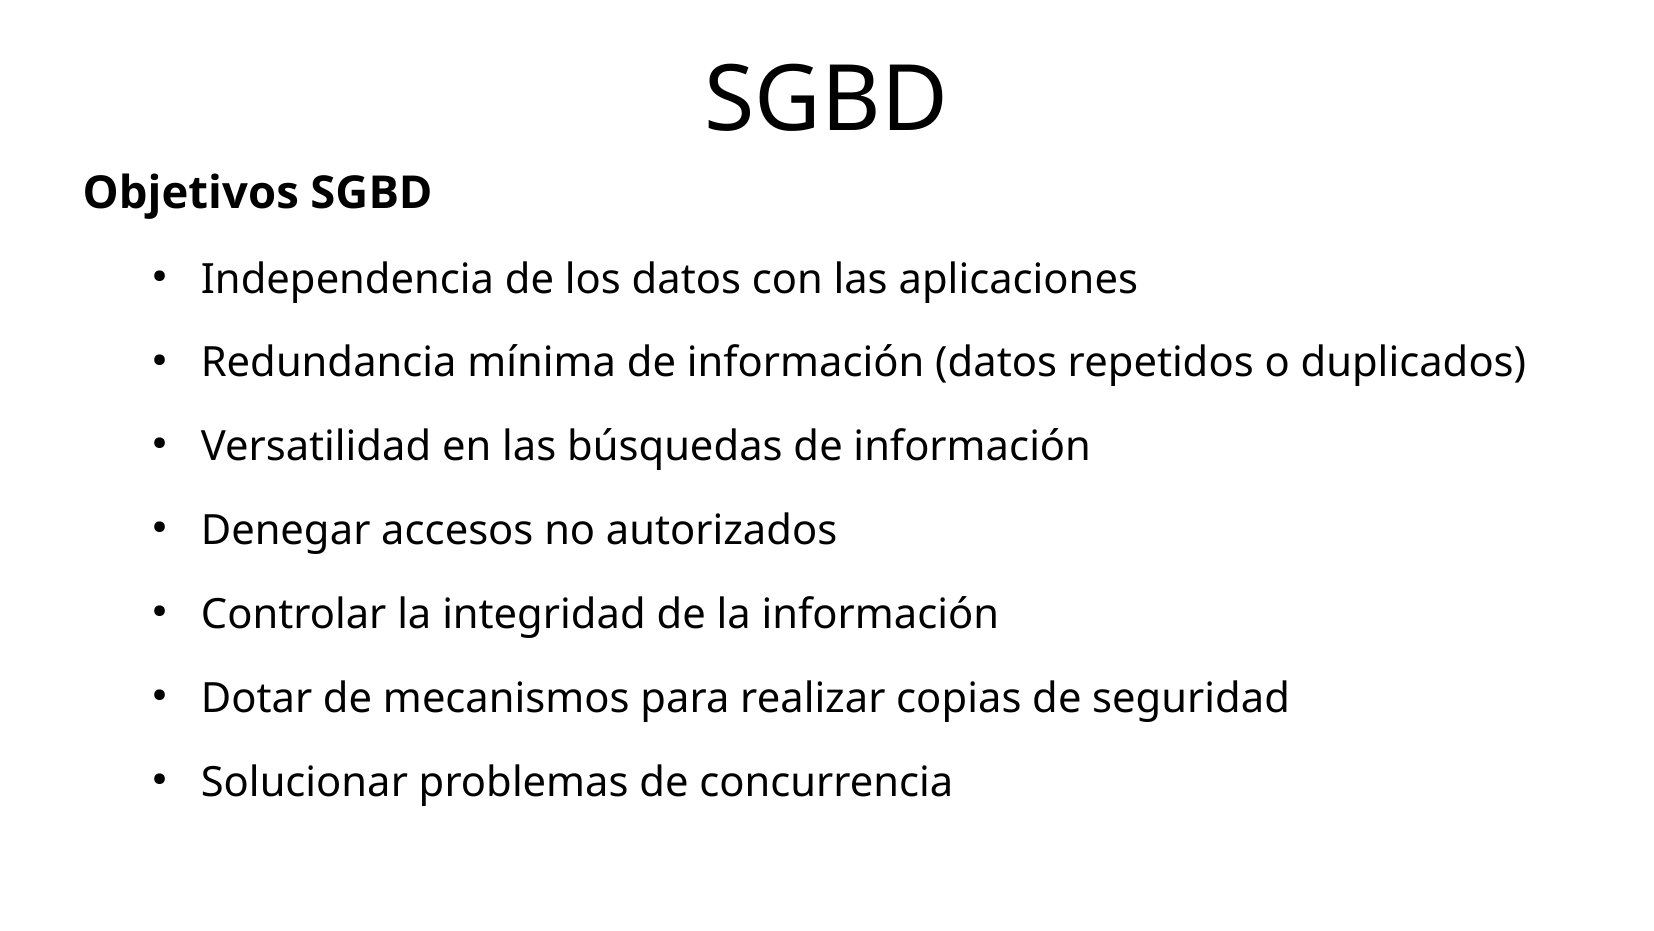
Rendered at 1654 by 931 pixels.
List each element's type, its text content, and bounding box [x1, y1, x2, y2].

list Objetivos SGBD Independencia de los datos con las aplicaciones Redundancia mínima de información (datos repetidos o duplicados) Versatilidad en las búsquedas de información Denegar accesos no autorizados Controlar la integridad de la información Dotar de mecanismos para realizar copias de seguridad Solucionar problemas de concurrencia [82, 159, 1571, 810]
title SGBD [82, 37, 1571, 154]
